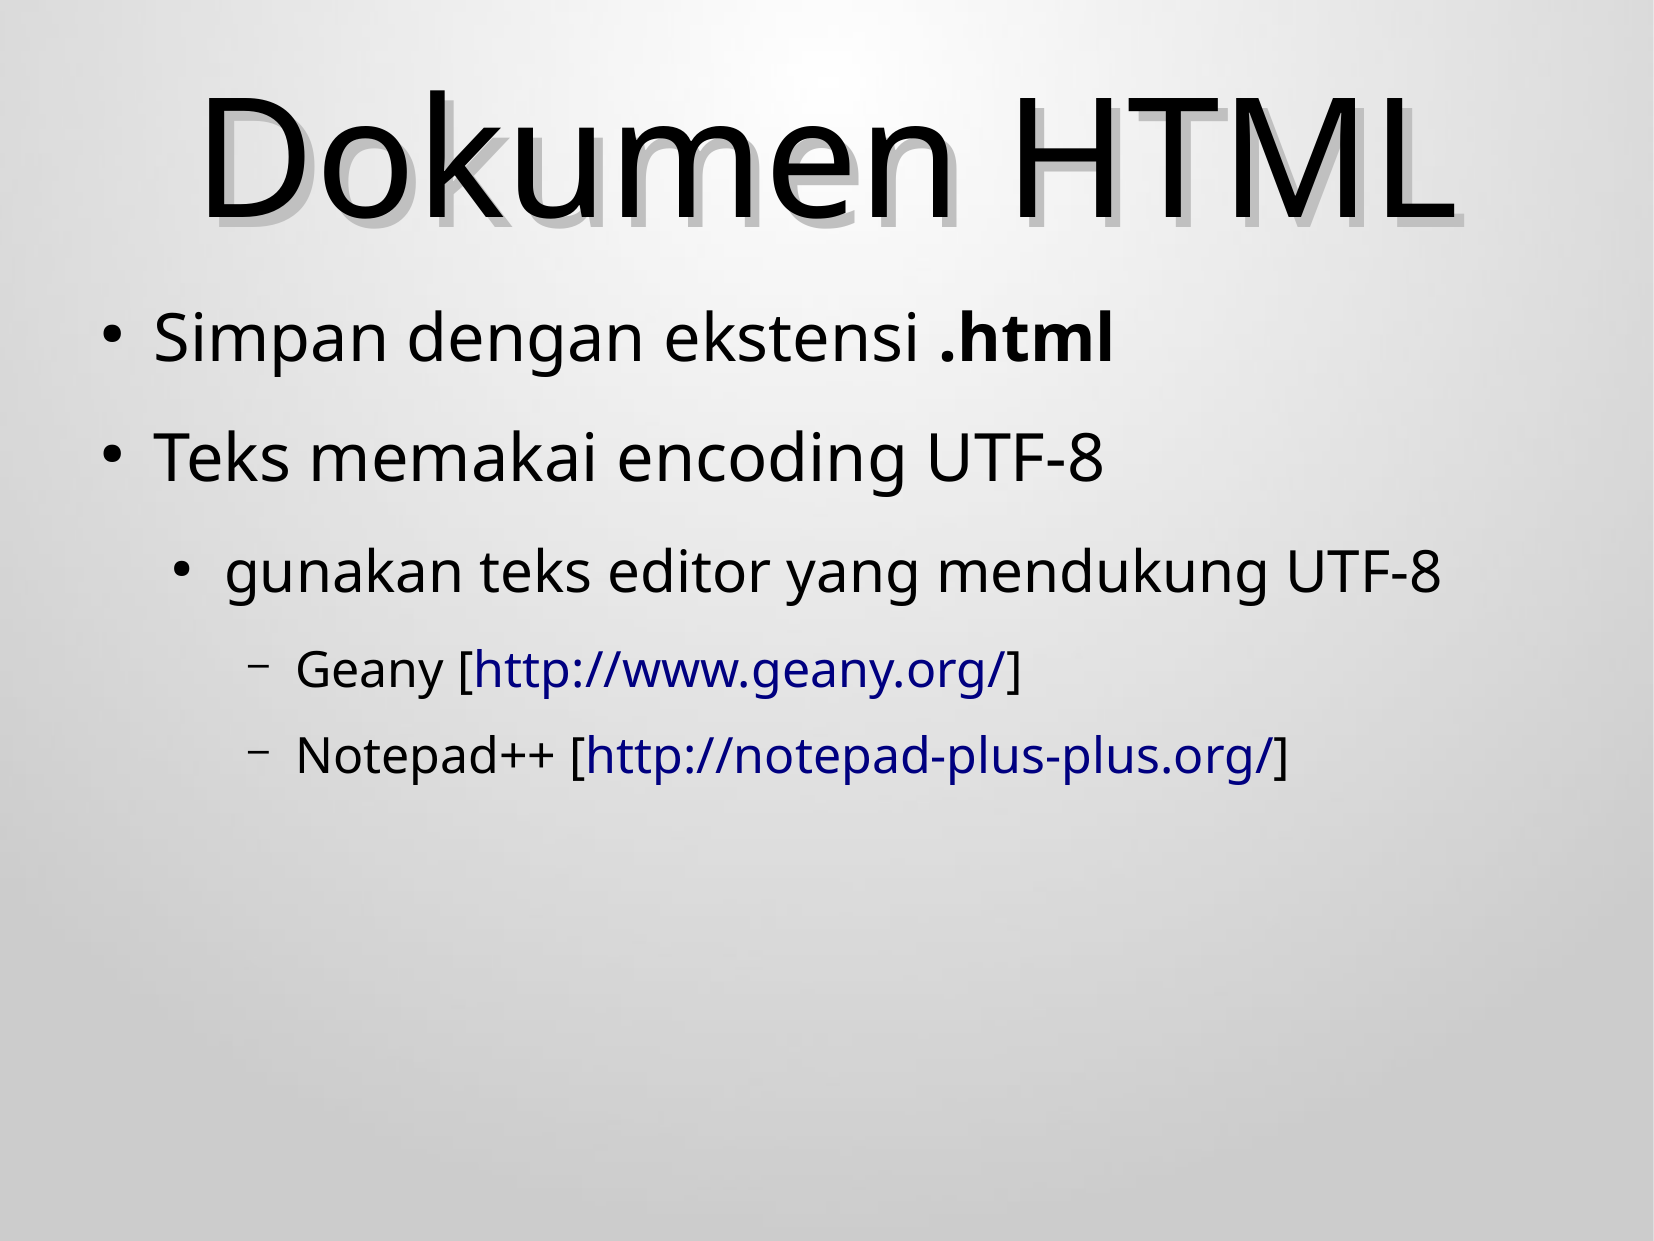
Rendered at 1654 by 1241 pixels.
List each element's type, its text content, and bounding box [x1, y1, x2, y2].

title Dokumen HTML [82, 52, 1571, 254]
list Simpan dengan ekstensi .html Teks memakai encoding UTF-8 gunakan teks editor yang mendukung UTF-8 Geany [http://www.geany.org/] Notepad++ [http://notepad-plus-plus.org/] [82, 290, 1571, 1109]
picture [0, 0, 1654, 1241]
